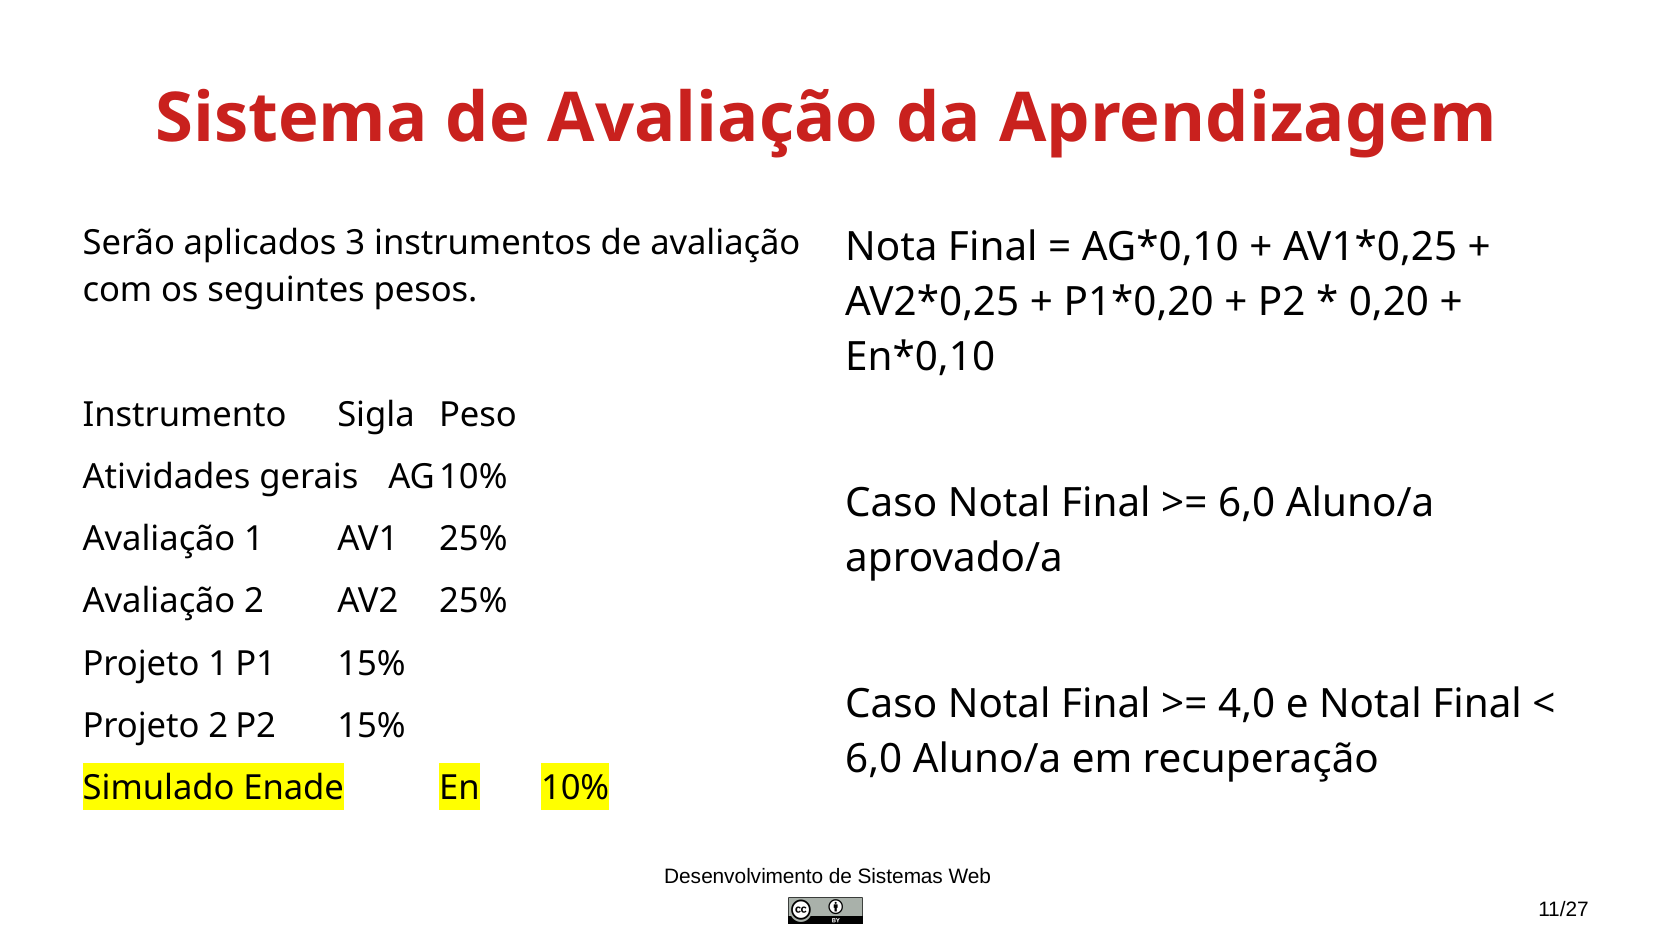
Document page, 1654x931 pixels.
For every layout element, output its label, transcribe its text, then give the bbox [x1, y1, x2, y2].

title Sistema de Avaliação da Aprendizagem [82, 37, 1571, 193]
picture [788, 897, 863, 924]
list Serão aplicados 3 instrumentos de avaliação com os seguintes pesos. Instrumento Sigla Peso Atividades gerais AG 10% Avaliação 1 AV1 25% Avaliação 2 AV2 25% Projeto 1 P1 15% Projeto 2 P2 15% Simulado Enade En 10% [82, 217, 809, 827]
list Nota Final = AG*0,10 + AV1*0,25 + AV2*0,25 + P1*0,20 + P2 * 0,20 + En*0,10 Caso Notal Final >= 6,0 Aluno/a aprovado/a Caso Notal Final >= 4,0 e Notal Final < 6,0 Aluno/a em recuperação [845, 217, 1572, 827]
